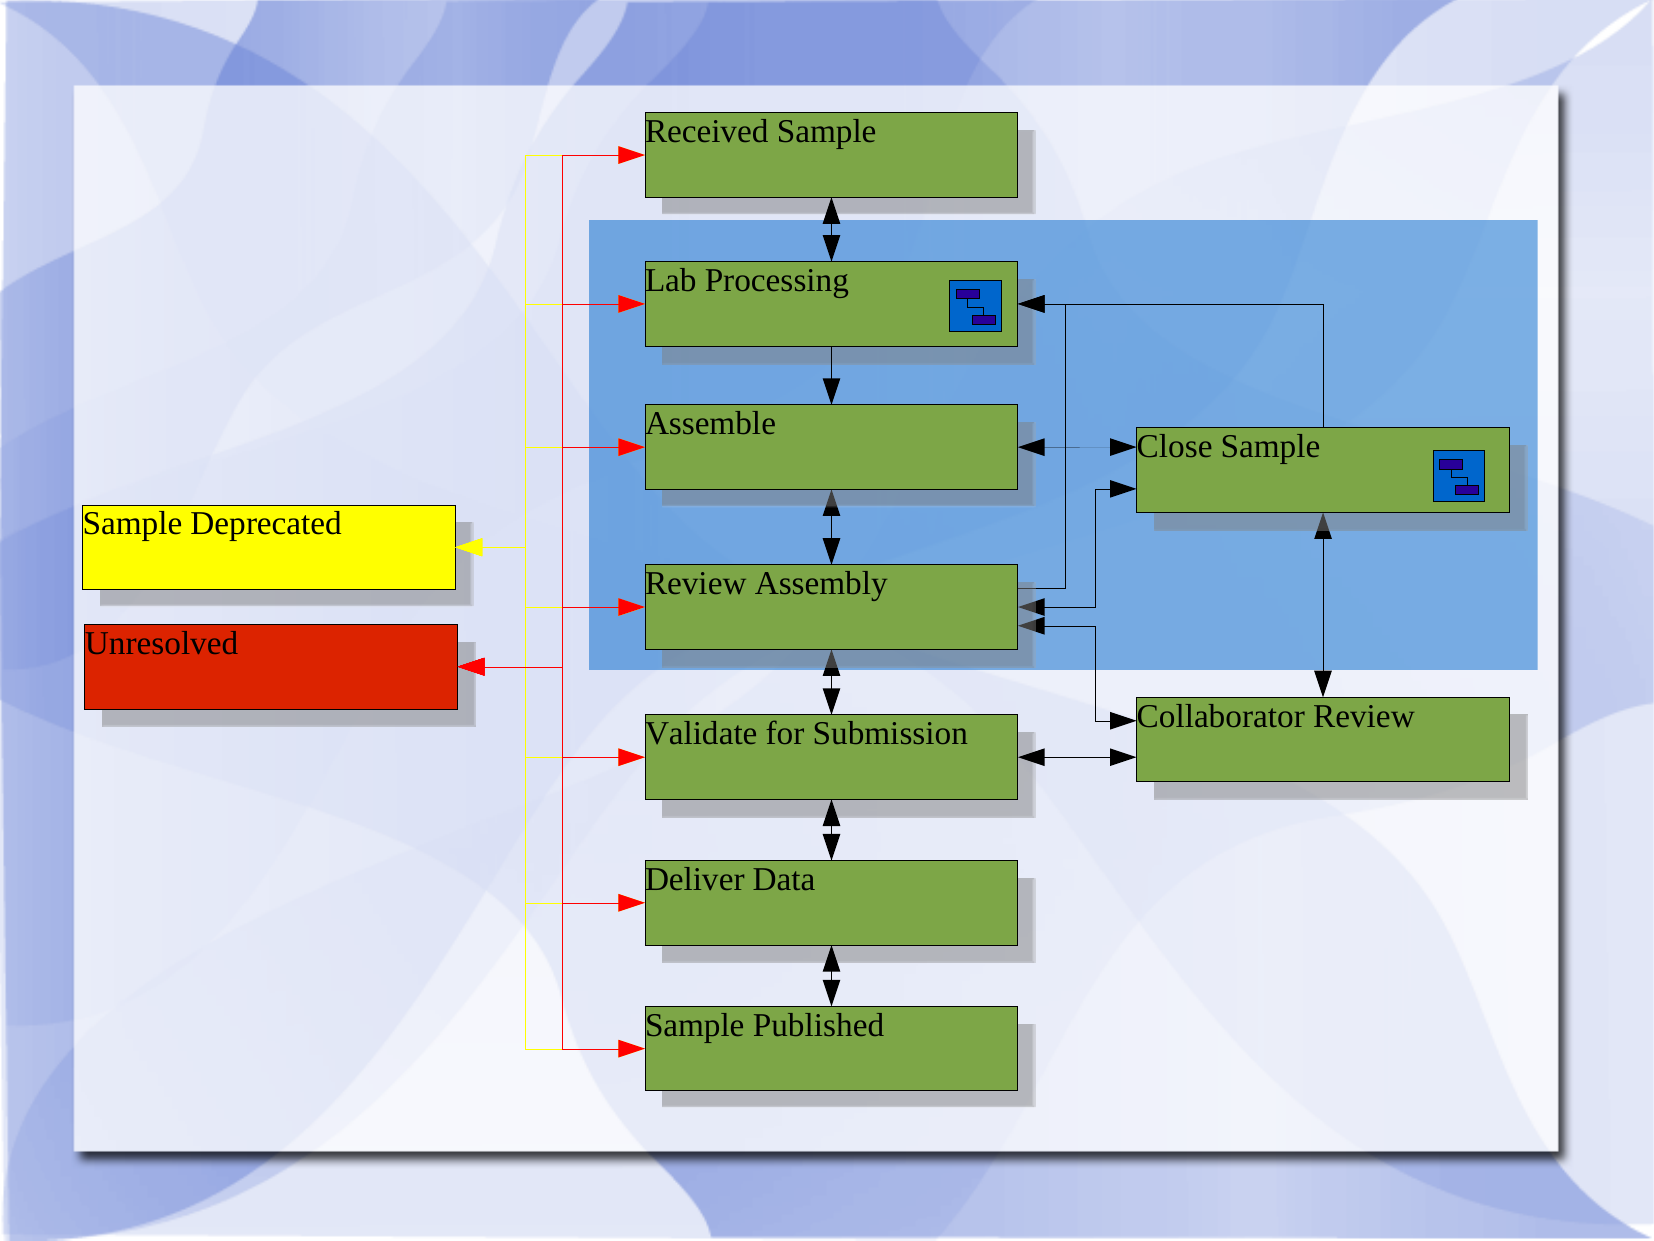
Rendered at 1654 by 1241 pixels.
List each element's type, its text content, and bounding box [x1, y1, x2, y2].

text_box [589, 220, 831, 304]
text_box Lab Processing [645, 261, 1018, 347]
text_box Received Sample [645, 112, 1018, 198]
text_box Close Sample [1136, 427, 1510, 513]
text_box [1018, 608, 1044, 625]
text_box [589, 448, 831, 607]
text_box [832, 305, 1047, 447]
text_box Sample Published [645, 1006, 1018, 1091]
text_box [832, 448, 1047, 588]
text_box [1018, 448, 1136, 607]
text_box Collaborator Review [1136, 697, 1510, 782]
text_box [1045, 490, 1323, 670]
picture [0, 0, 1654, 1241]
text_box Sample Deprecated [82, 505, 456, 590]
text_box Assemble [645, 404, 1018, 490]
text_box Unresolved [84, 624, 458, 710]
text_box [1048, 305, 1323, 447]
text_box Deliver Data [645, 860, 1018, 946]
text_box [832, 220, 1538, 670]
text_box [949, 280, 1002, 332]
text_box Review Assembly [645, 564, 1018, 650]
text_box [589, 608, 830, 670]
text_box Validate for Submission [645, 714, 1018, 800]
text_box [1433, 450, 1485, 502]
text_box [589, 305, 831, 447]
text_box [833, 627, 1095, 670]
